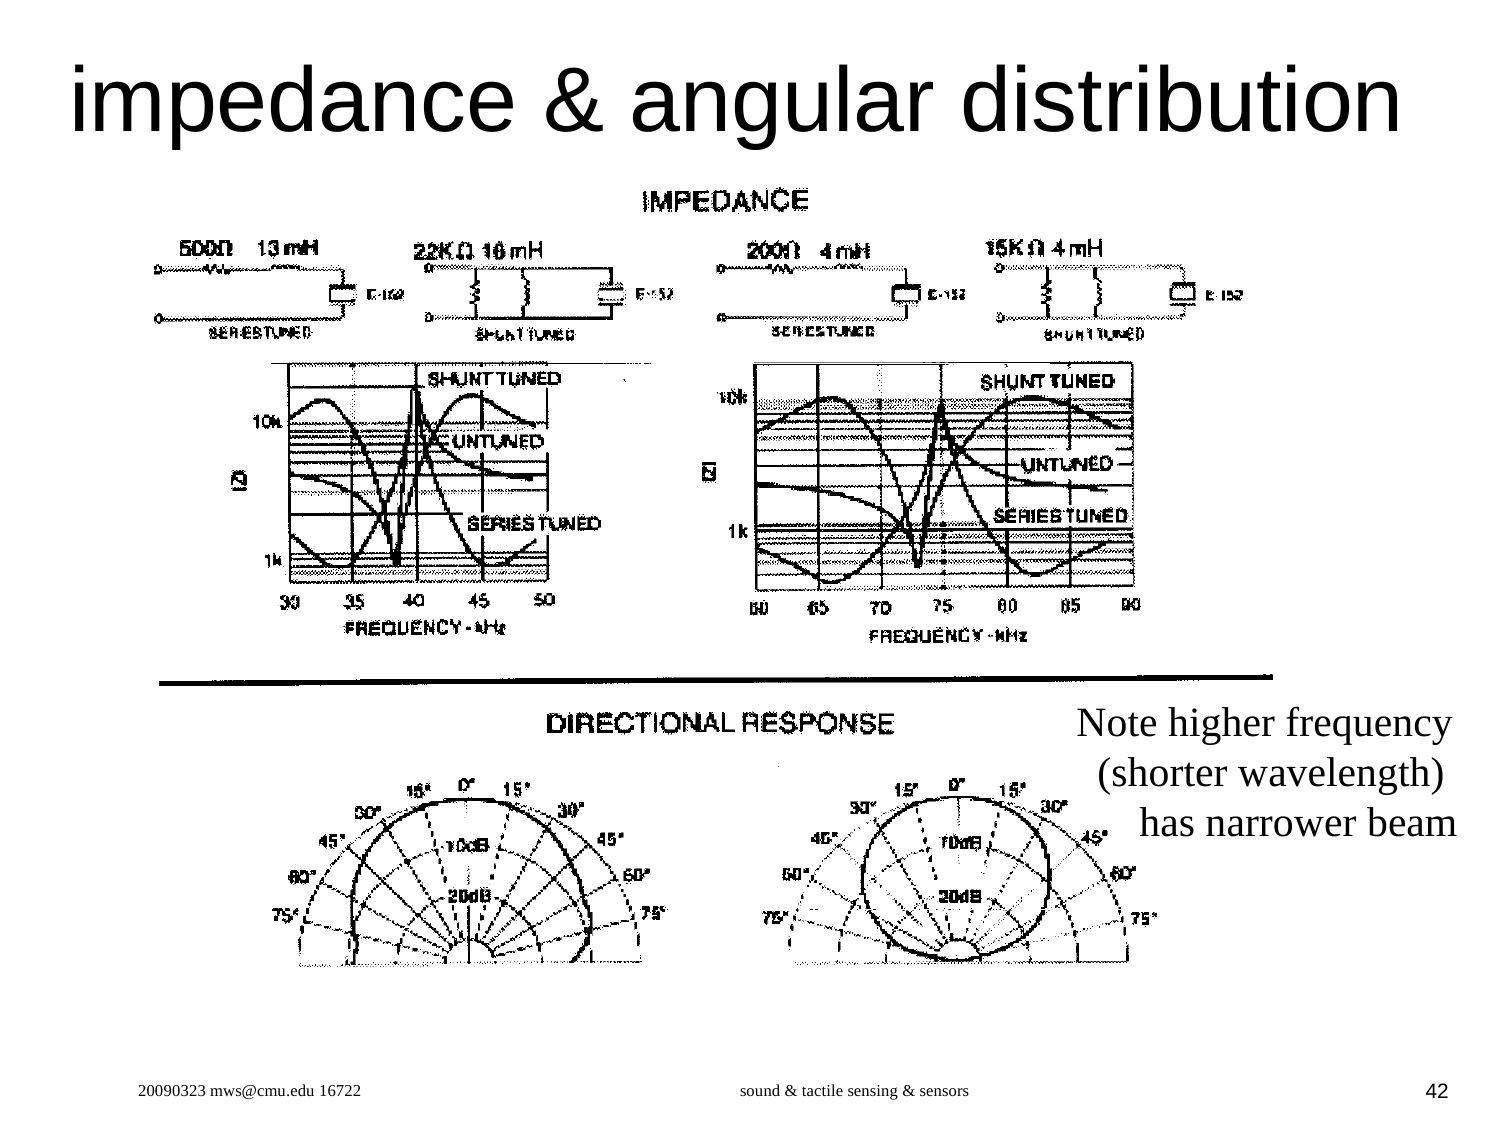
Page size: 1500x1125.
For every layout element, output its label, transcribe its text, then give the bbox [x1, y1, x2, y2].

title impedance & angular distribution [37, 37, 1438, 163]
picture [150, 187, 1288, 967]
text_box Note higher frequency (shorter wavelength) has narrower beam [1061, 687, 1474, 853]
